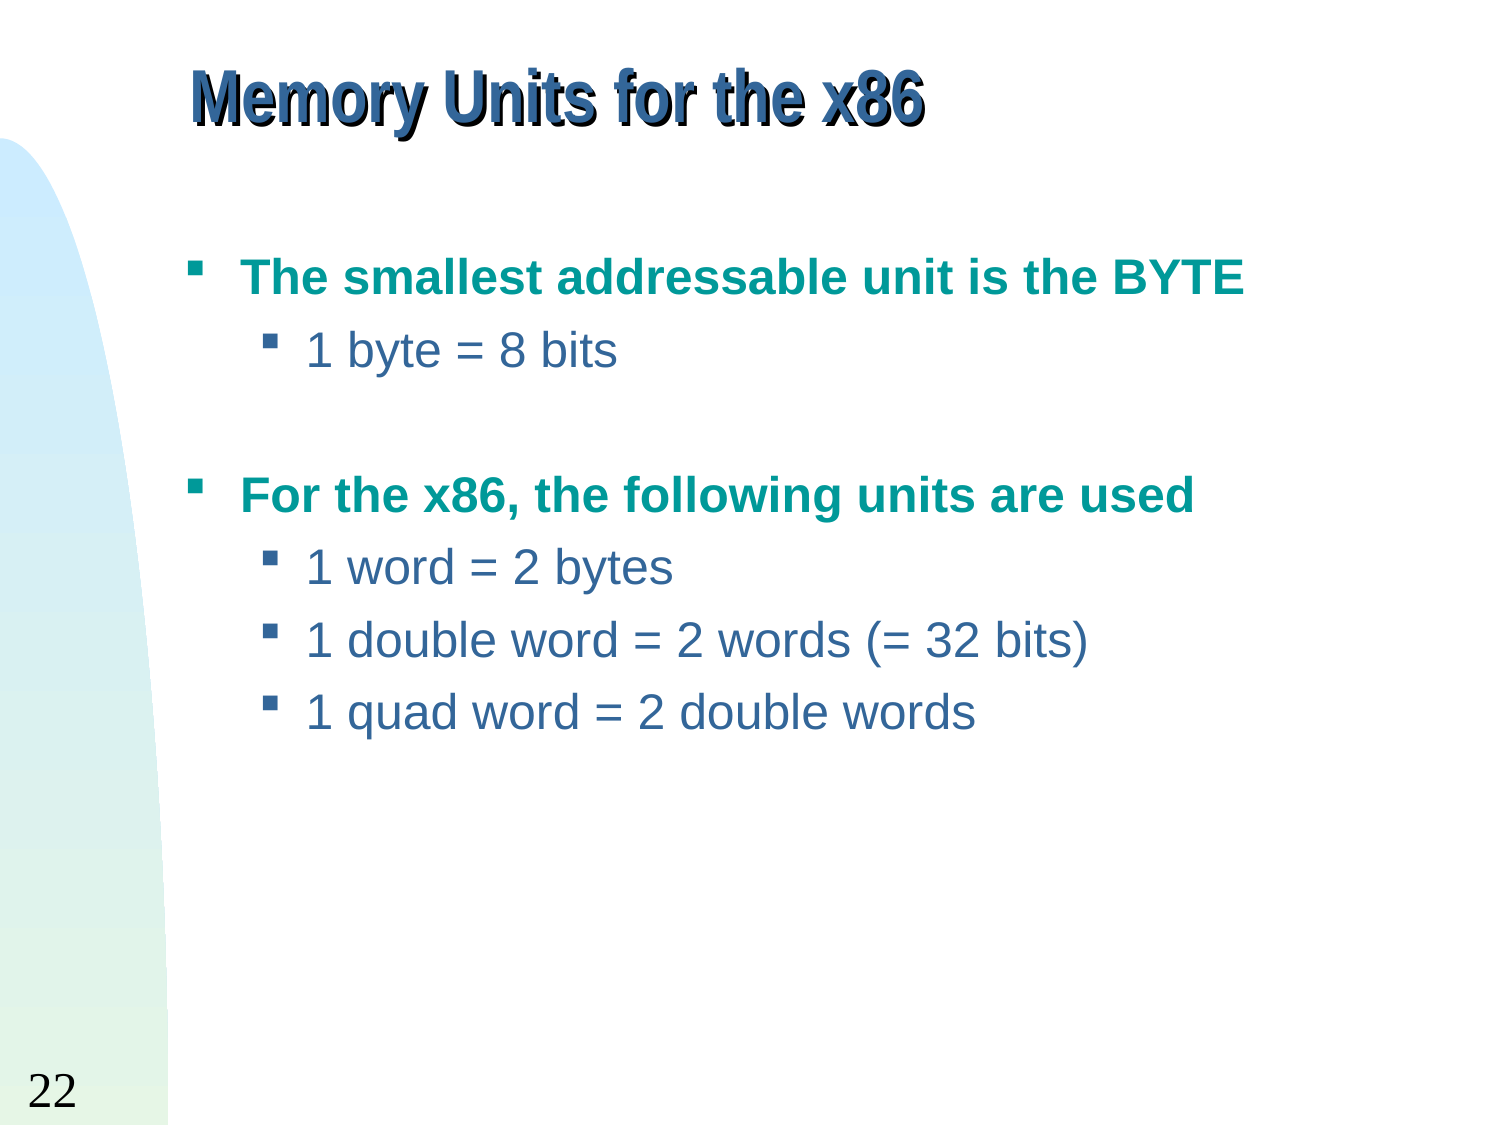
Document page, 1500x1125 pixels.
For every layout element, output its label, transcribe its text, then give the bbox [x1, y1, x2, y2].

title Memory Units for the x86 [174, 24, 1469, 183]
list The smallest addressable unit is the BYTE 1 byte = 8 bits For the x86, the following units are used 1 word = 2 bytes 1 double word = 2 words (= 32 bits) 1 quad word = 2 double words [168, 237, 1463, 1025]
